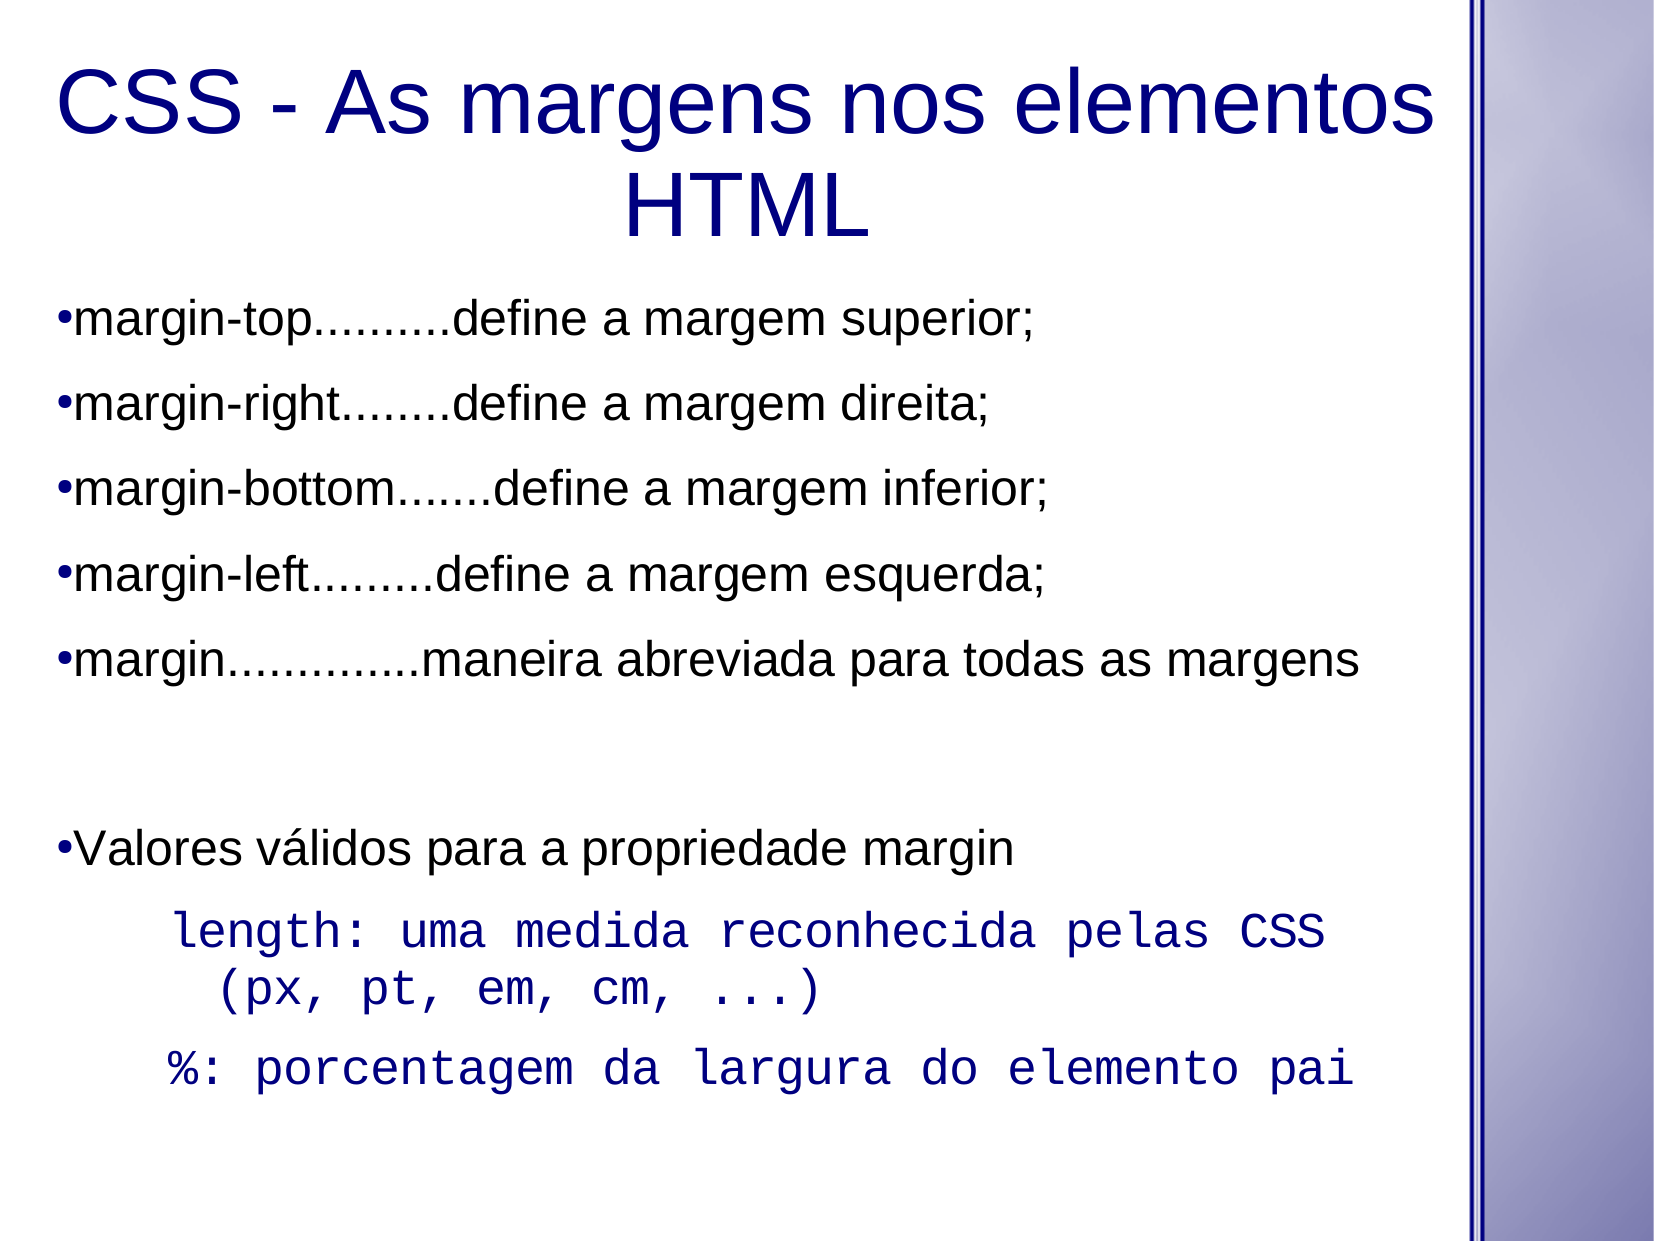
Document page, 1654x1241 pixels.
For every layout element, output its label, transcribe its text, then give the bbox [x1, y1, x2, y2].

list margin-top..........define a margem superior; margin-right........define a margem direita; margin-bottom.......define a margem inferior; margin-left.........define a margem esquerda; margin..............maneira abreviada para todas as margens Valores válidos para a propriedade margin length: uma medida reconhecida pelas CSS (px, pt, em, cm, ...) %: porcentagem da largura do elemento pai [47, 290, 1447, 1109]
picture [0, 0, 1654, 1241]
title CSS - As margens nos elementos HTML [47, 49, 1447, 257]
